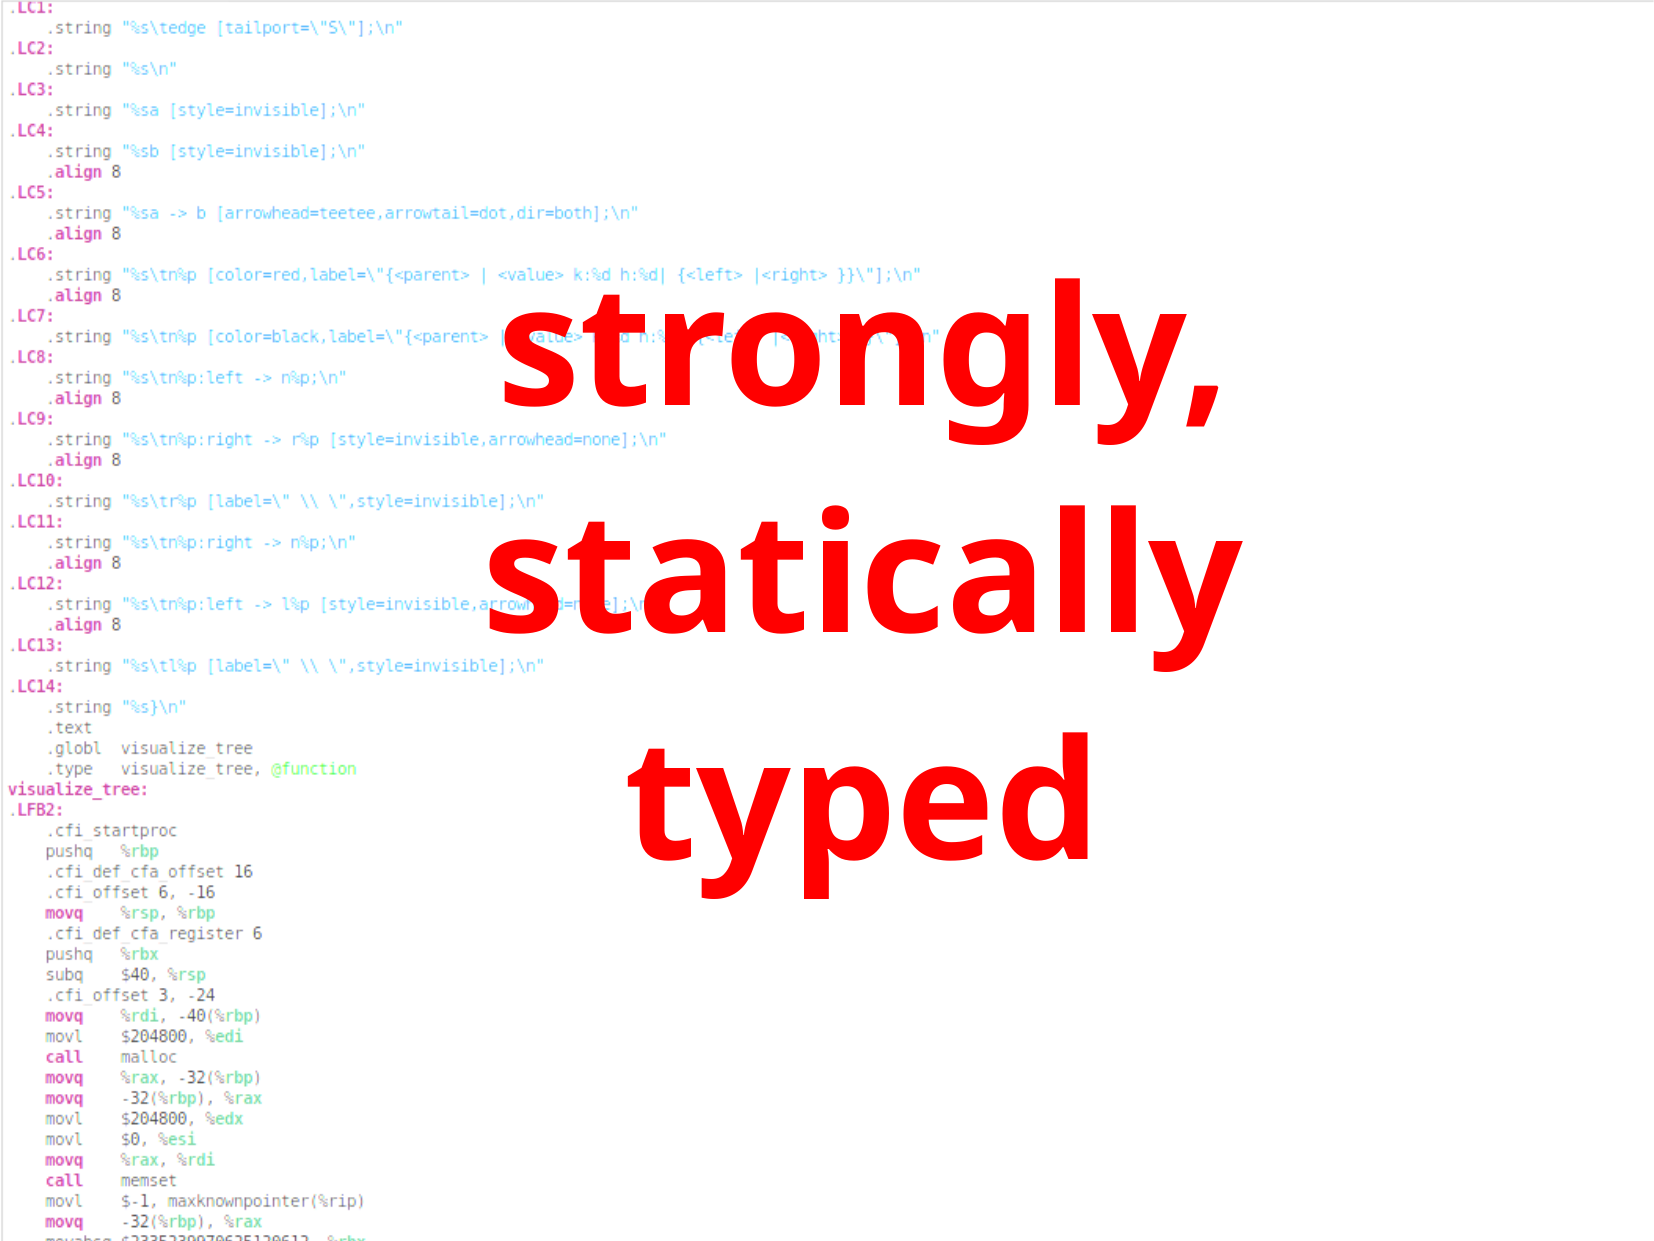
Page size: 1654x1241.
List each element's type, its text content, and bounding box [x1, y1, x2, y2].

picture [0, 0, 1654, 1241]
text_box strongly, statically typed [443, 220, 1283, 926]
